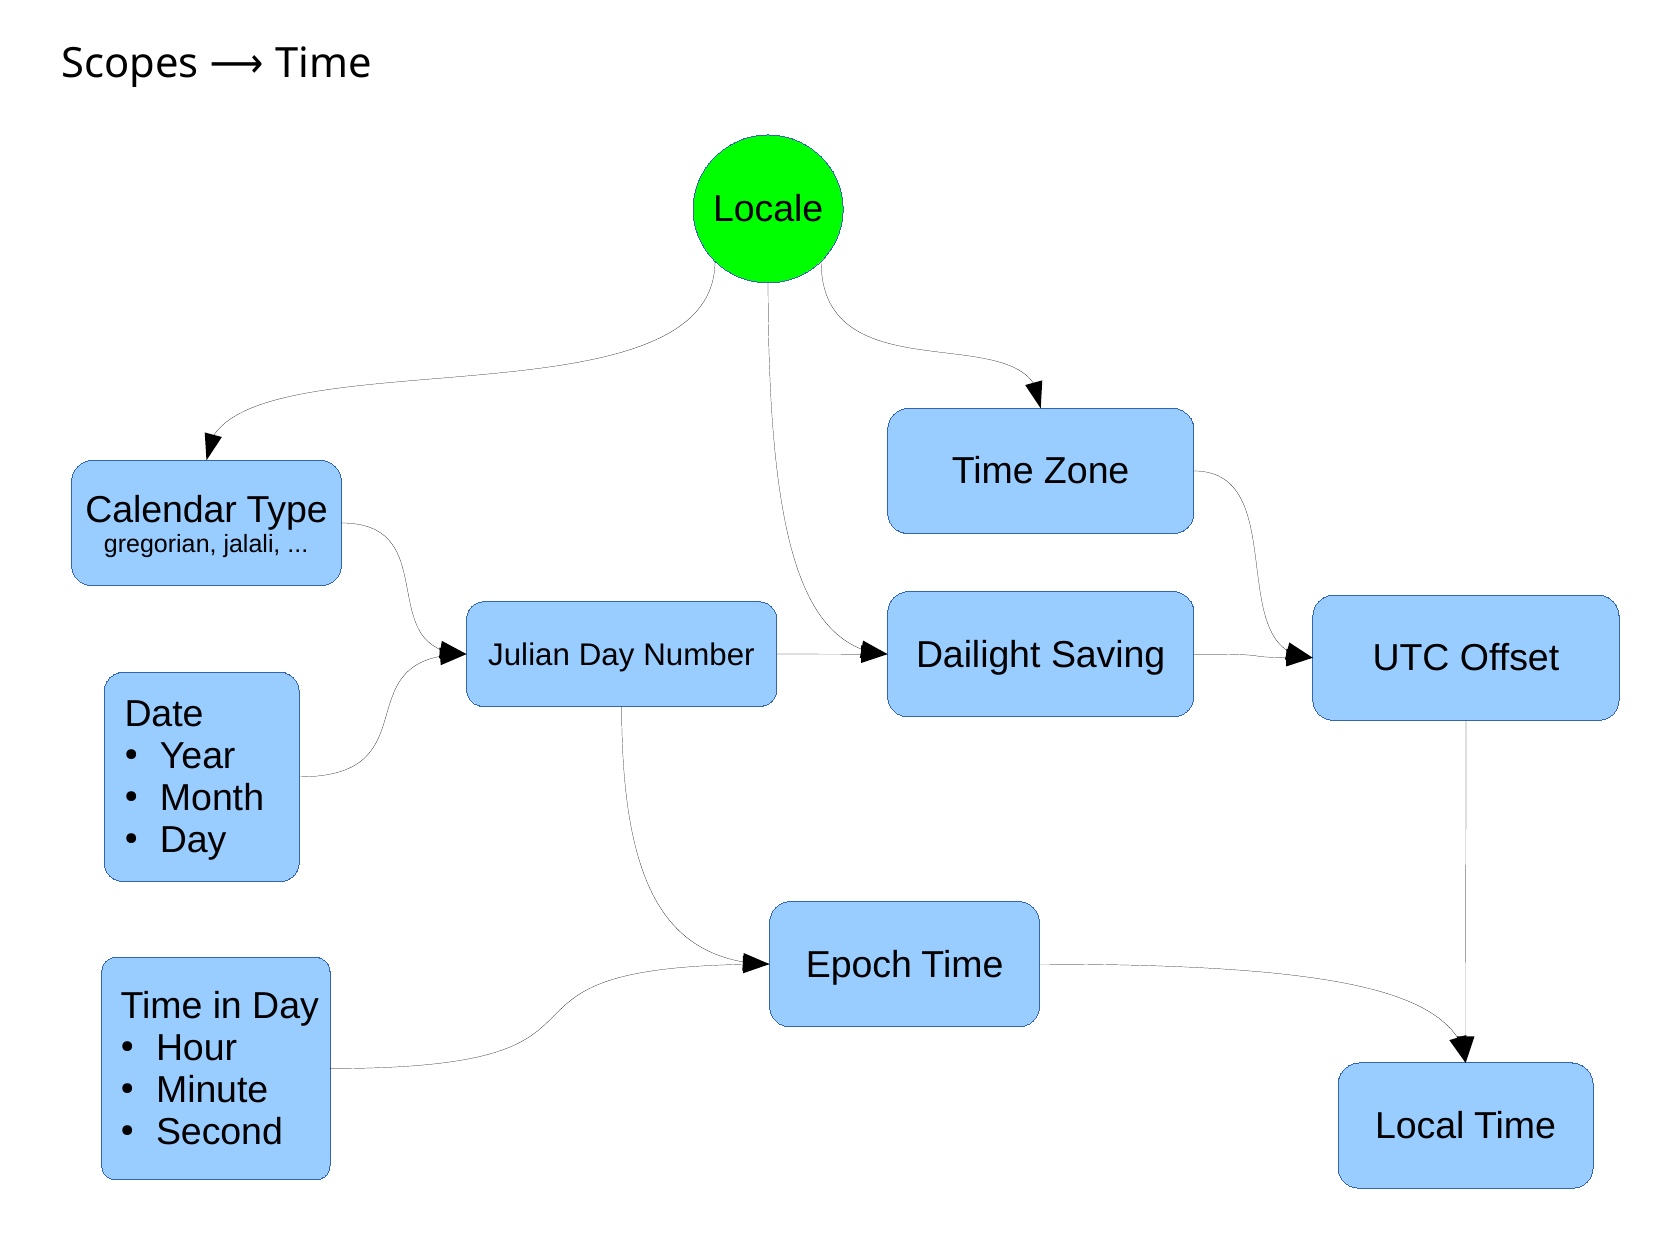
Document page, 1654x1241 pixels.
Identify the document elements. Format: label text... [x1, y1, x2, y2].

text_box Locale [693, 134, 844, 283]
text_box Scopes ⟶ Time [46, 25, 366, 109]
text_box Dailight Saving [887, 591, 1194, 717]
text_box Calendar Type gregorian, jalali, ... [71, 460, 342, 586]
text_box Date Year Month Day [104, 672, 300, 882]
text_box Time Zone [887, 408, 1194, 534]
text_box UTC Offset [1312, 595, 1620, 721]
text_box Epoch Time [769, 901, 1040, 1027]
text_box Julian Day Number [466, 601, 777, 707]
text_box Local Time [1338, 1062, 1594, 1189]
text_box Time in Day Hour Minute Second [101, 957, 331, 1180]
